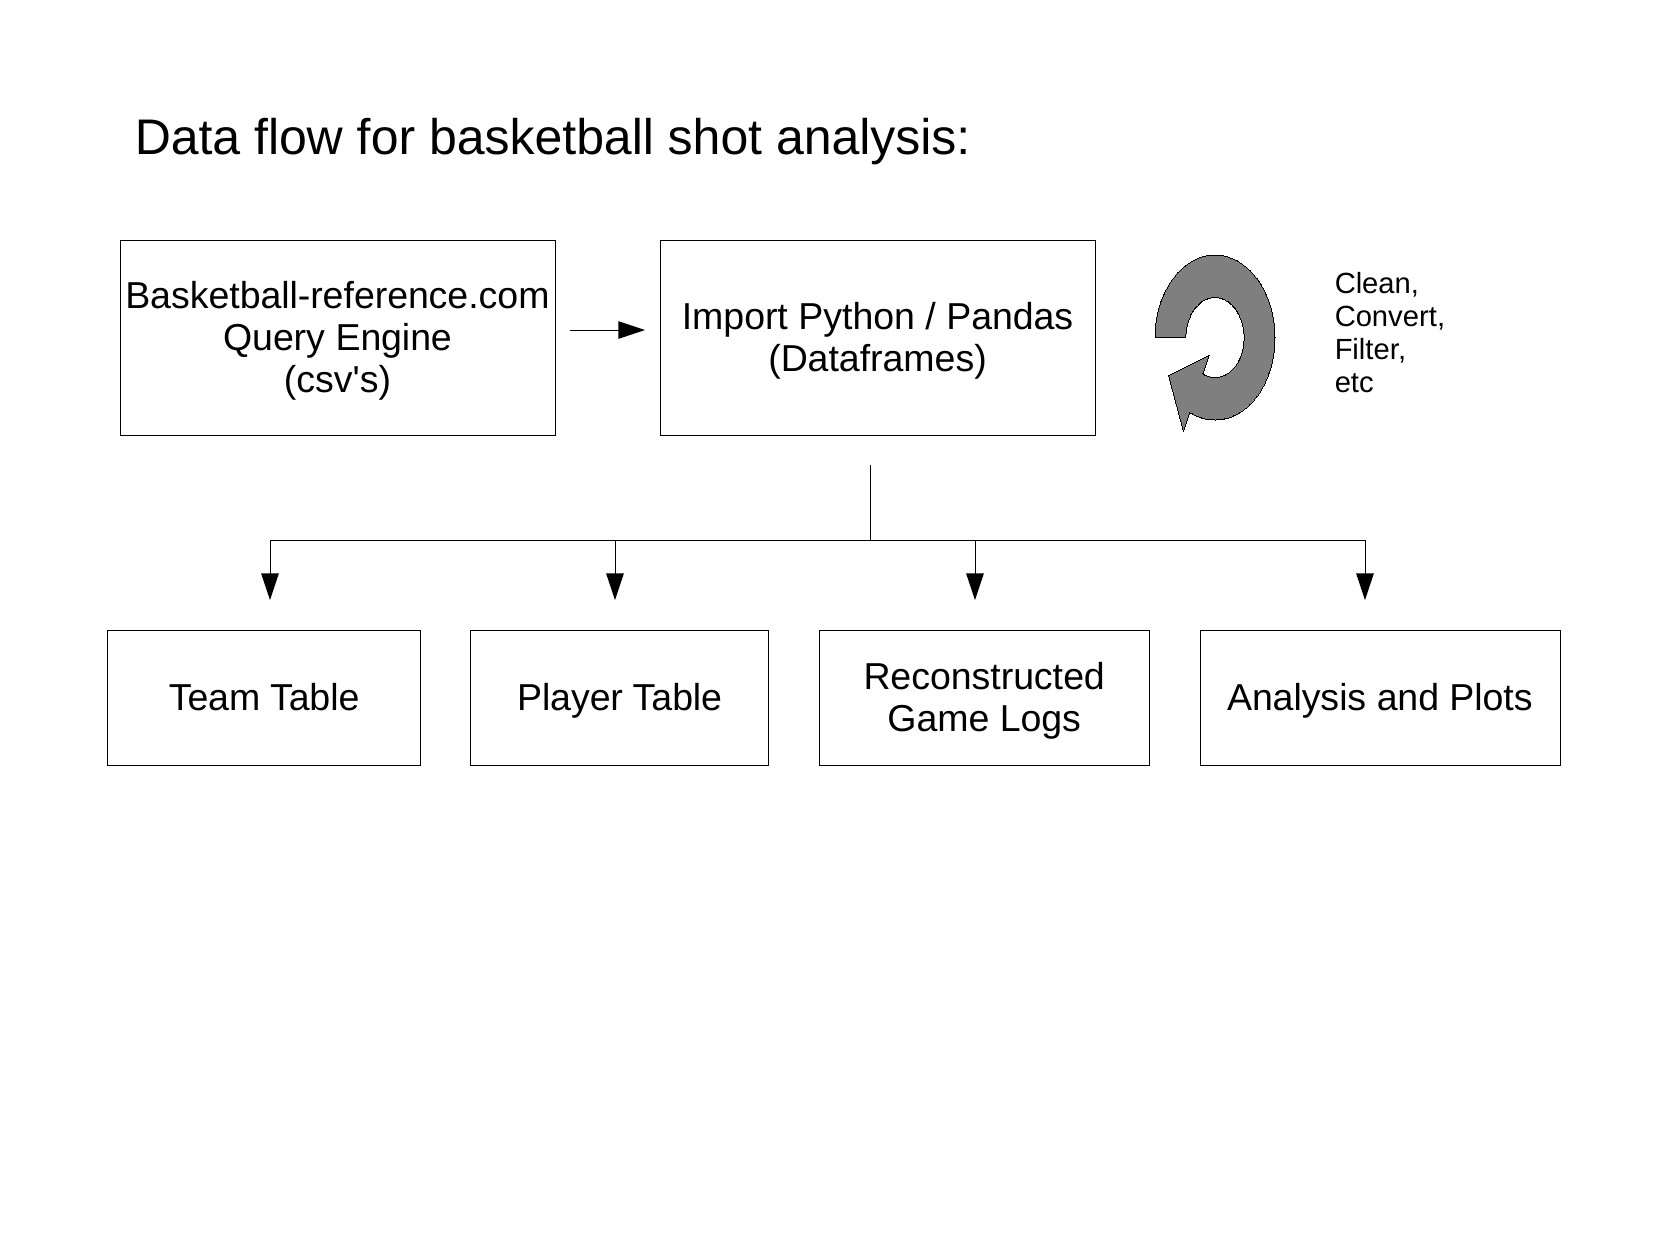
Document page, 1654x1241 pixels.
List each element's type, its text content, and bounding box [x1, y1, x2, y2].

text_box Analysis and Plots [1200, 630, 1561, 766]
text_box Clean, Convert, Filter, etc [1320, 260, 1546, 406]
text_box Player Table [470, 630, 769, 766]
text_box [1155, 255, 1276, 432]
text_box Reconstructed Game Logs [819, 630, 1150, 766]
text_box Team Table [107, 630, 421, 766]
text_box Data flow for basketball shot analysis: [120, 102, 1111, 181]
text_box Import Python / Pandas (Dataframes) [660, 240, 1096, 436]
text_box Basketball-reference.com Query Engine (csv's) [120, 240, 556, 436]
